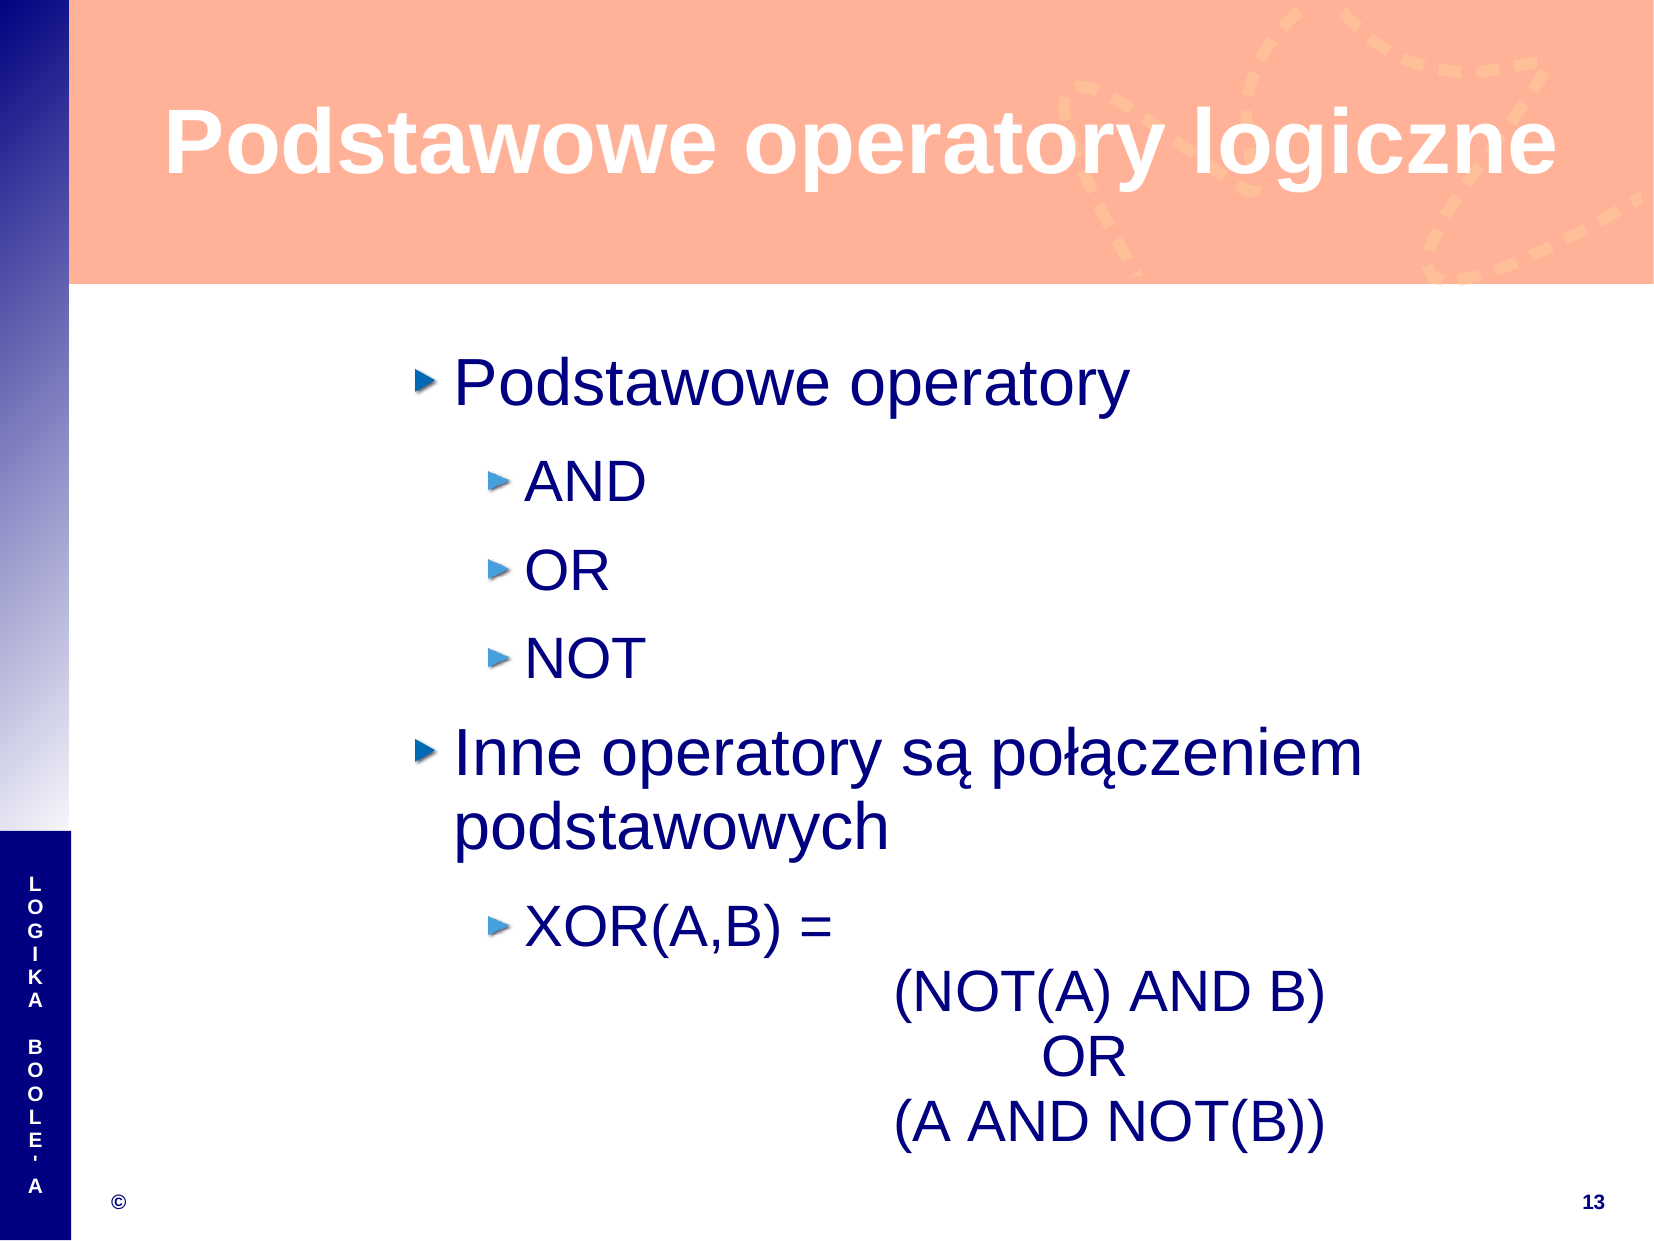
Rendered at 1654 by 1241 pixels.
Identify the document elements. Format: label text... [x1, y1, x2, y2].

list Podstawowe operatory AND OR NOT Inne operatory są połączeniem podstawowych XOR(A,B) = (NOT(A) AND B) OR (A AND NOT(B)) [382, 344, 1381, 1153]
title Podstawowe operatory logiczne [108, 37, 1617, 246]
text_box L O G I K A B O O L E ' A [0, 830, 71, 1241]
